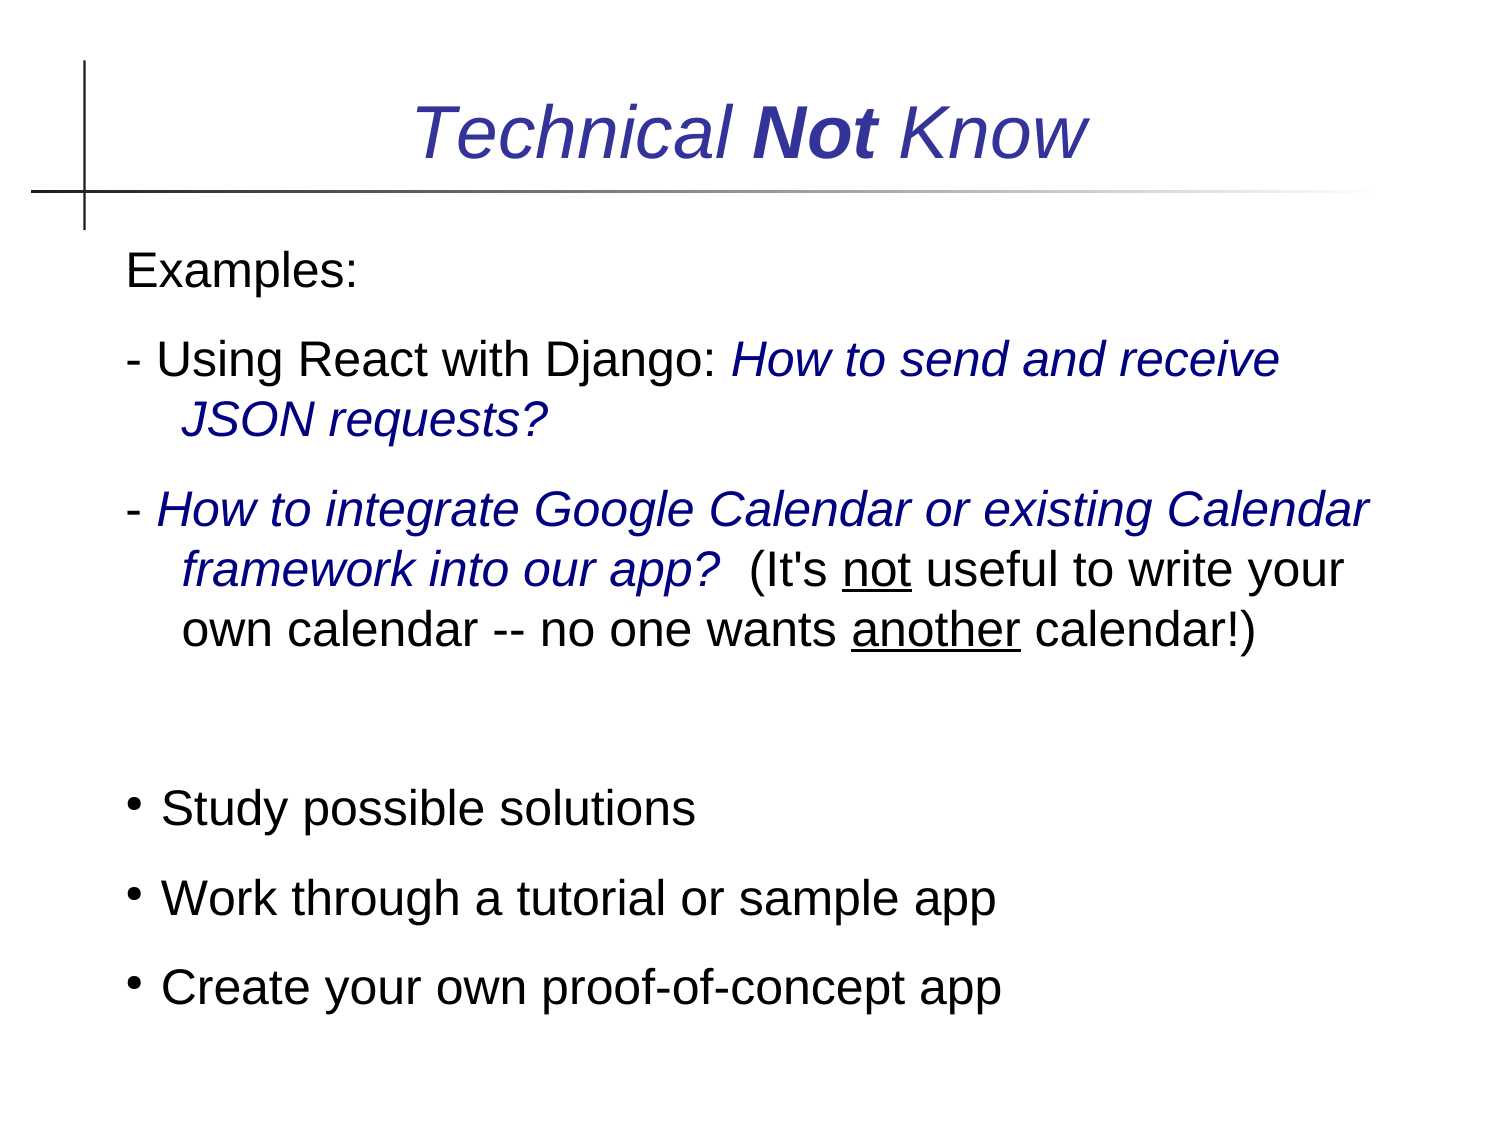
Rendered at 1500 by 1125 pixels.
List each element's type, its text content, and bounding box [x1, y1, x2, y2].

list Examples: - Using React with Django: How to send and receive JSON requests? - How to integrate Google Calendar or existing Calendar framework into our app? (It's not useful to write your own calendar -- no one wants another calendar!) Study possible solutions Work through a tutorial or sample app Create your own proof-of-concept app [110, 229, 1408, 1051]
title Technical Not Know [100, 42, 1397, 182]
